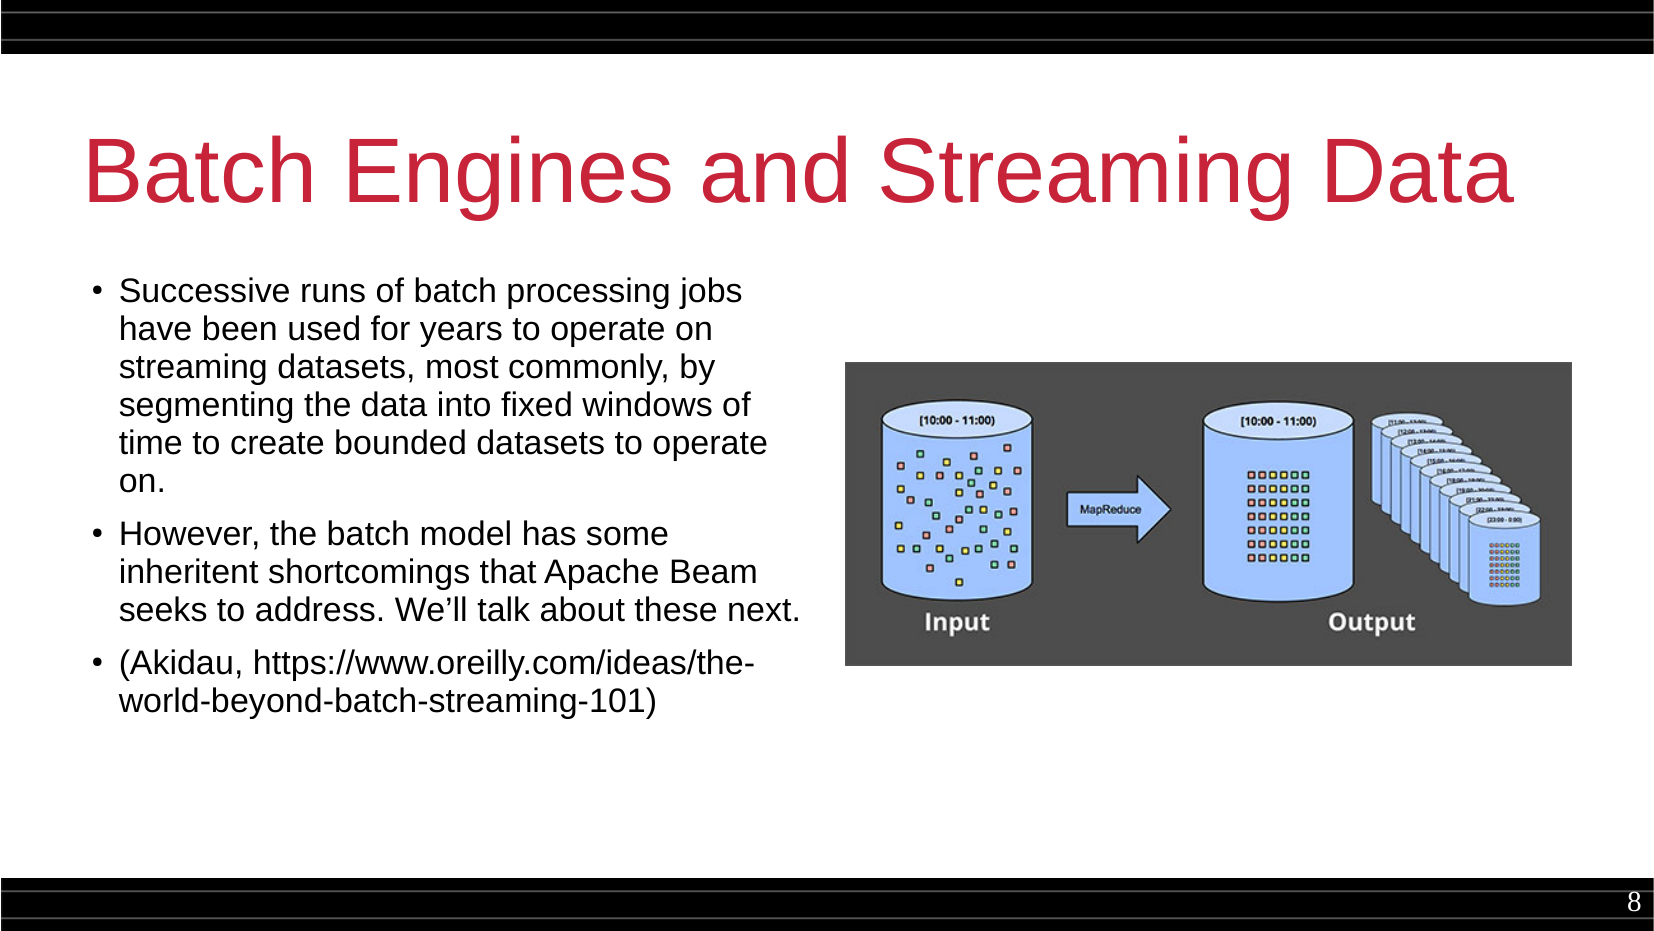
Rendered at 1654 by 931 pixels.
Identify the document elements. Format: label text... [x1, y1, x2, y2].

picture [845, 362, 1572, 666]
list Successive runs of batch processing jobs have been used for years to operate on streaming datasets, most commonly, by segmenting the data into fixed windows of time to create bounded datasets to operate on. However, the batch model has some inheritent shortcomings that Apache Beam seeks to address. We’ll talk about these next. (Akidau, https://www.oreilly.com/ideas/the-world-beyond-batch-streaming-101) [82, 271, 809, 758]
picture [1, 878, 1654, 931]
title Batch Engines and Streaming Data [82, 92, 1571, 249]
picture [1, 0, 1654, 54]
